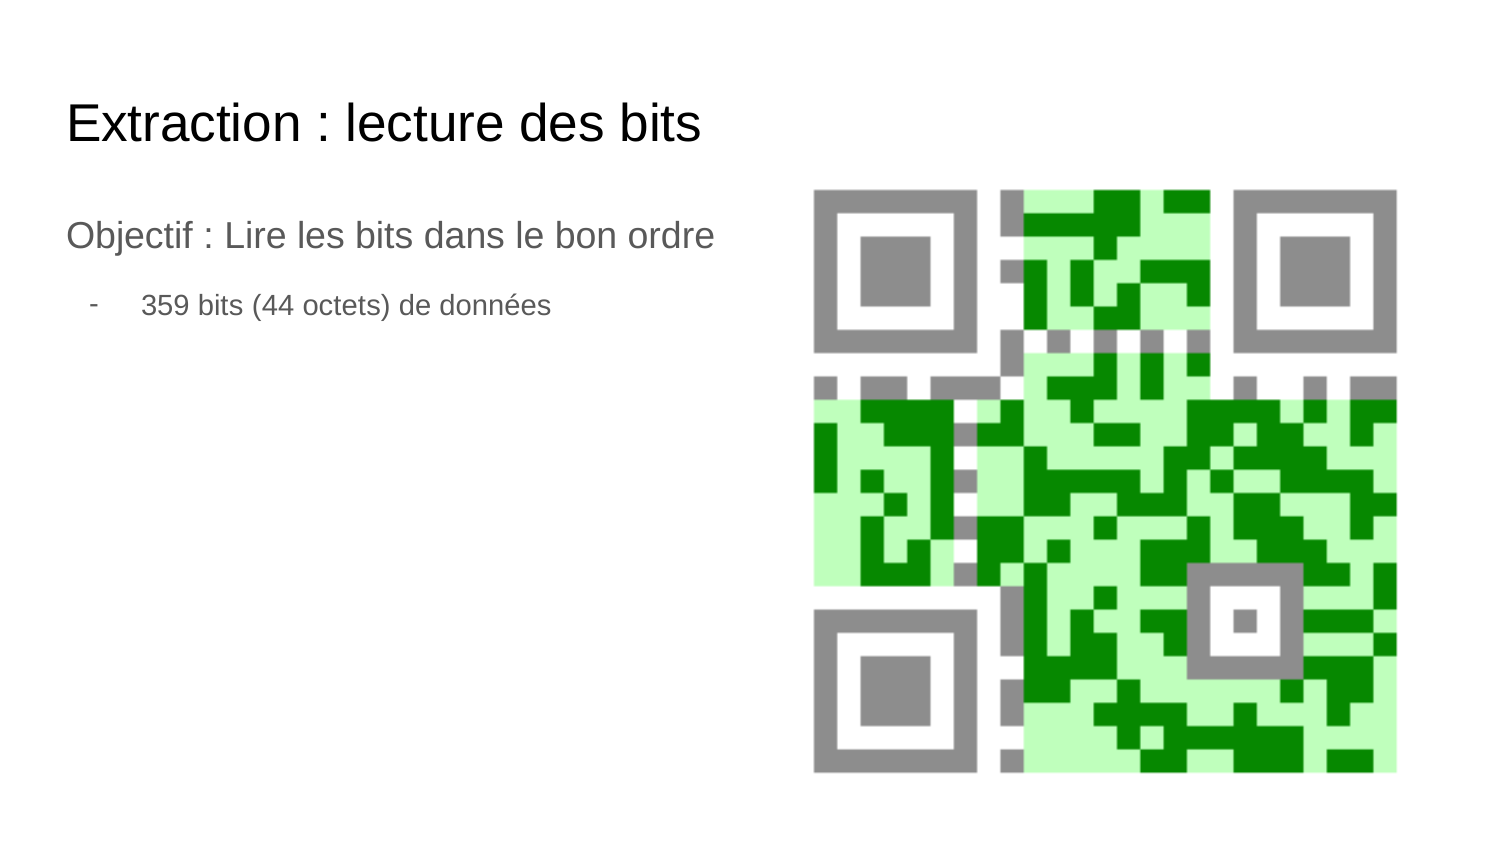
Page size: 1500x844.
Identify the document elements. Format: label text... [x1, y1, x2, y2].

picture [768, 144, 1444, 821]
title Extraction : lecture des bits [51, 72, 1449, 167]
list Objectif : Lire les bits dans le bon ordre 359 bits (44 octets) de données [51, 189, 768, 750]
